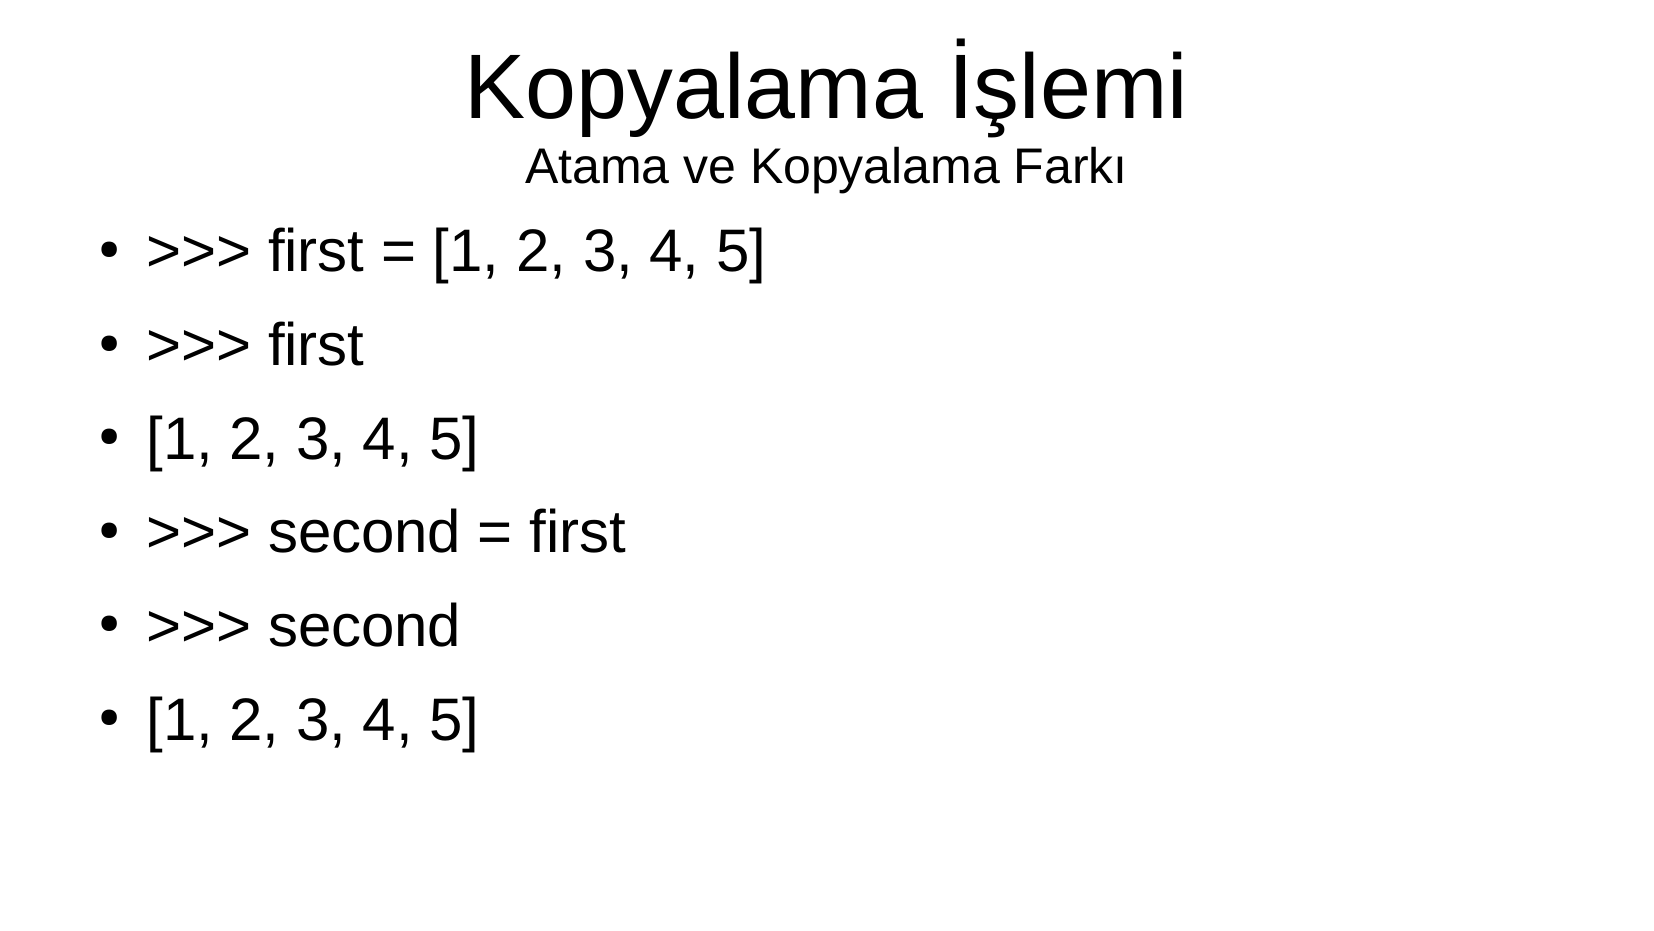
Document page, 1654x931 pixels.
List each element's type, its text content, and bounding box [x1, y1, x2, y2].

title Kopyalama İşlemi Atama ve Kopyalama Farkı [82, 35, 1571, 194]
list >>> first = [1, 2, 3, 4, 5] >>> first [1, 2, 3, 4, 5] >>> second = first >>> second [1, 2, 3, 4, 5] [82, 217, 1571, 758]
